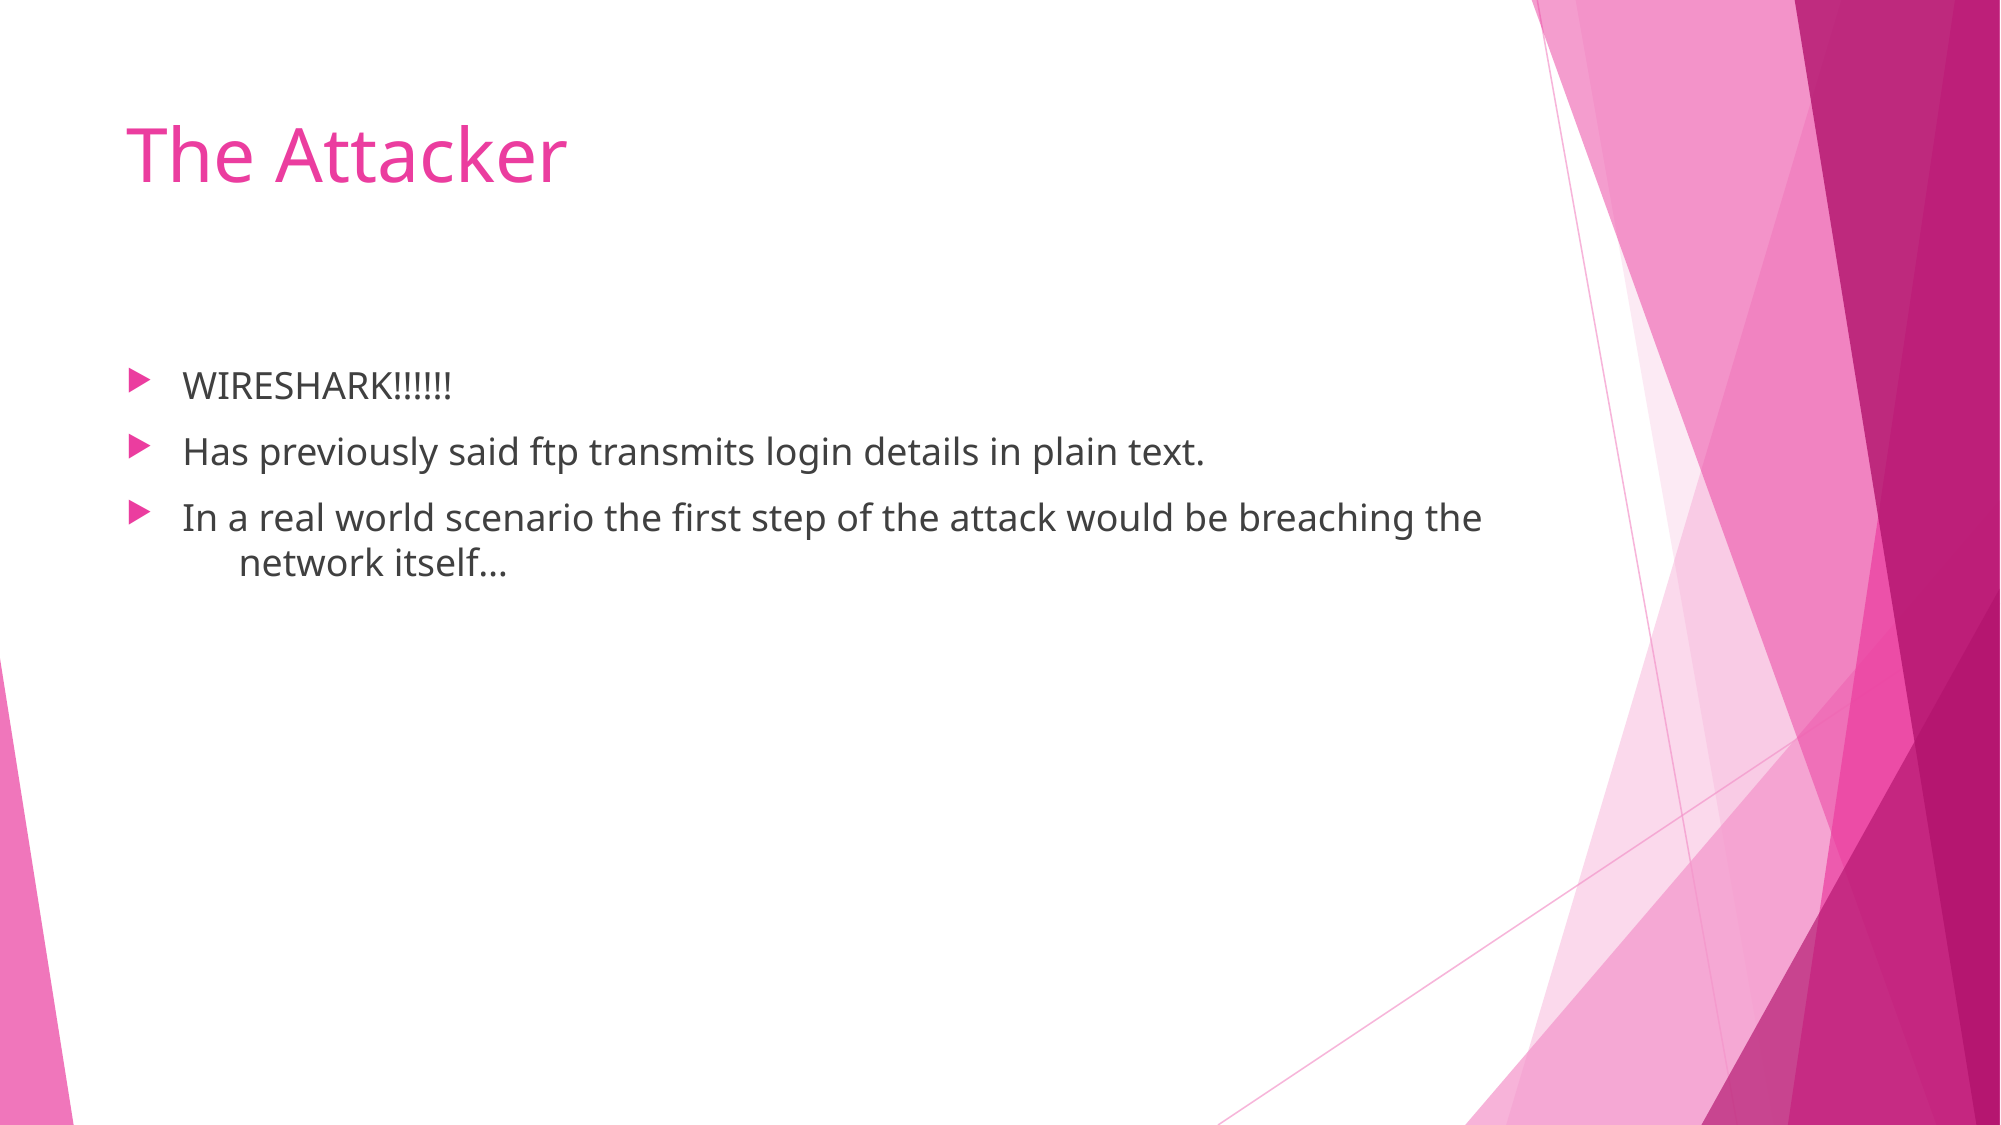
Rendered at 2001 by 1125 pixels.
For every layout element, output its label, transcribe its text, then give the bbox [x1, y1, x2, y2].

title The Attacker [111, 99, 1522, 317]
list WIRESHARK!!!!!! Has previously said ftp transmits login details in plain text. In a real world scenario the first step of the attack would be breaching the network itself… [111, 354, 1522, 992]
